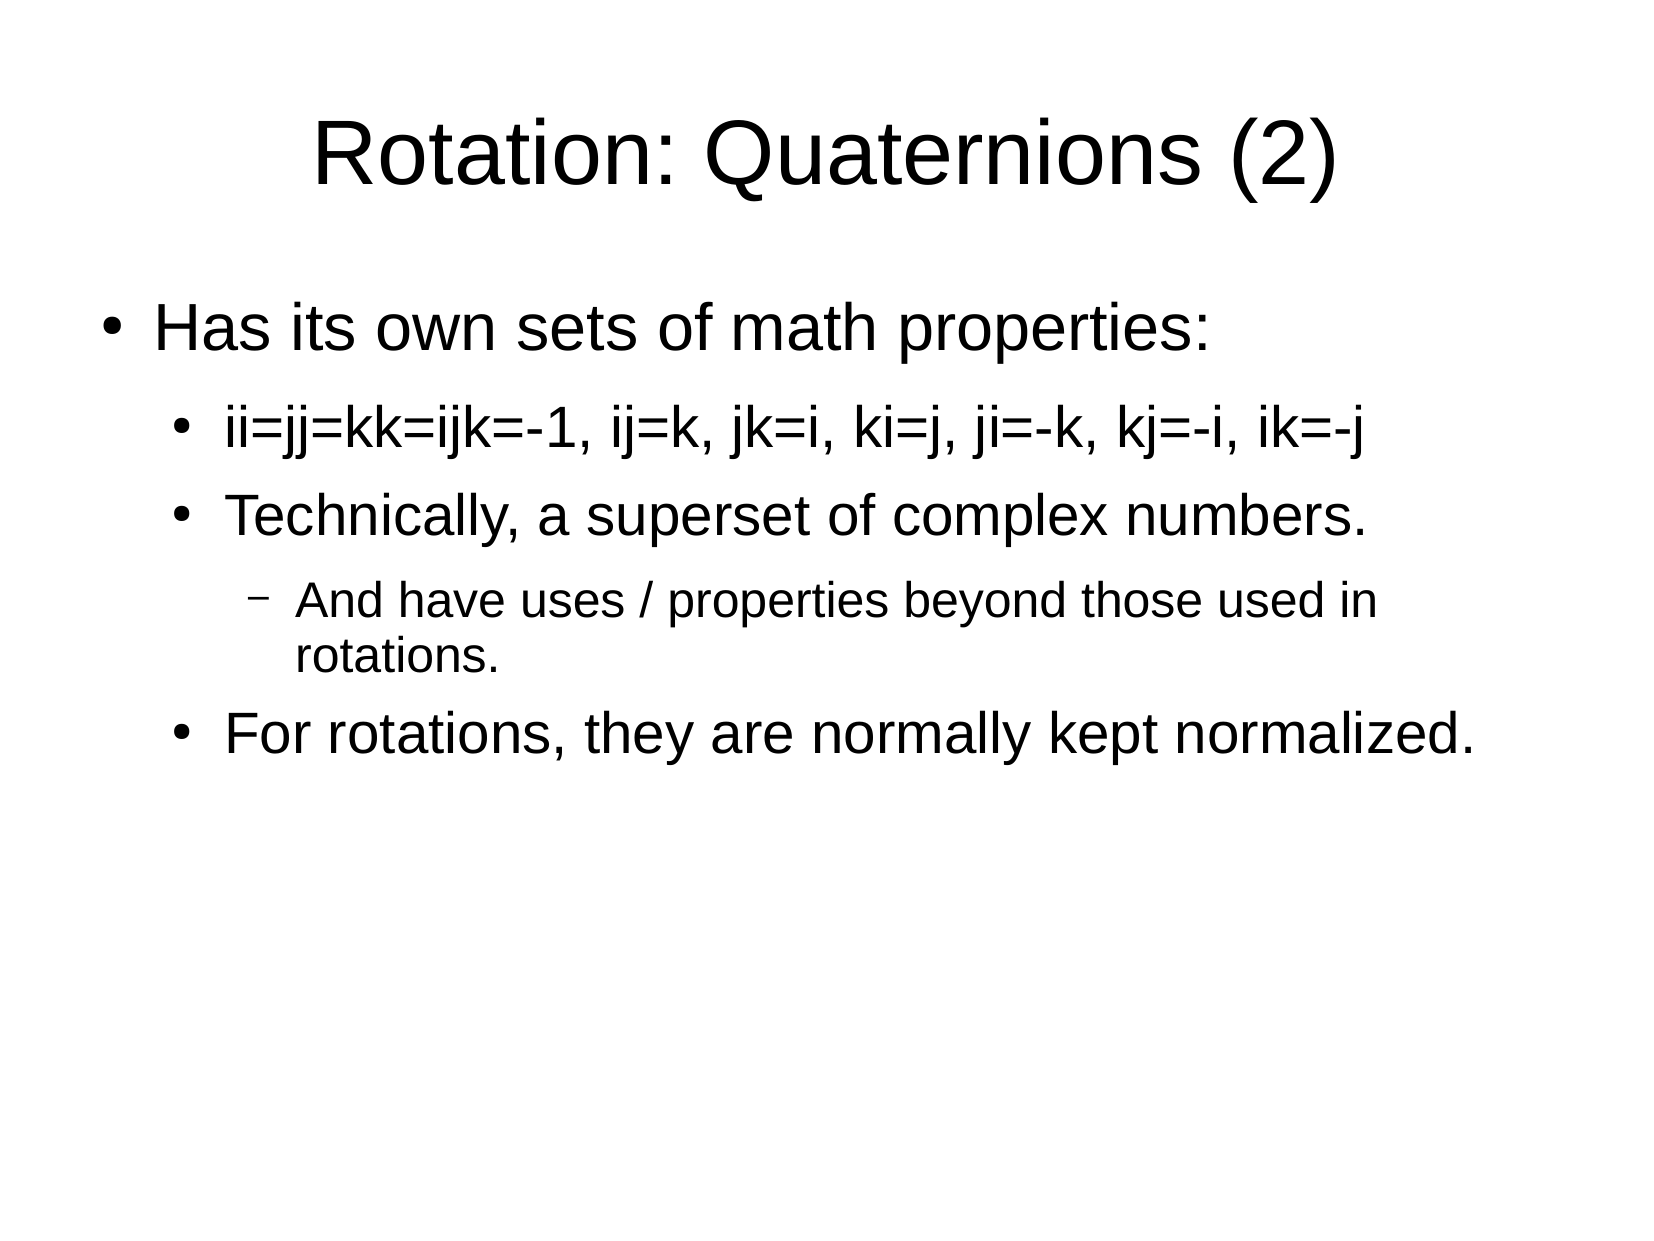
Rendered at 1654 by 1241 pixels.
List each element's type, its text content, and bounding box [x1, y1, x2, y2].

title Rotation: Quaternions (2) [82, 56, 1571, 250]
list Has its own sets of math properties: ii=jj=kk=ijk=-1, ij=k, jk=i, ki=j, ji=-k, kj=-i, ik=-j Technically, a superset of complex numbers. And have uses / properties beyond those used in rotations. For rotations, they are normally kept normalized. [82, 290, 1571, 1094]
